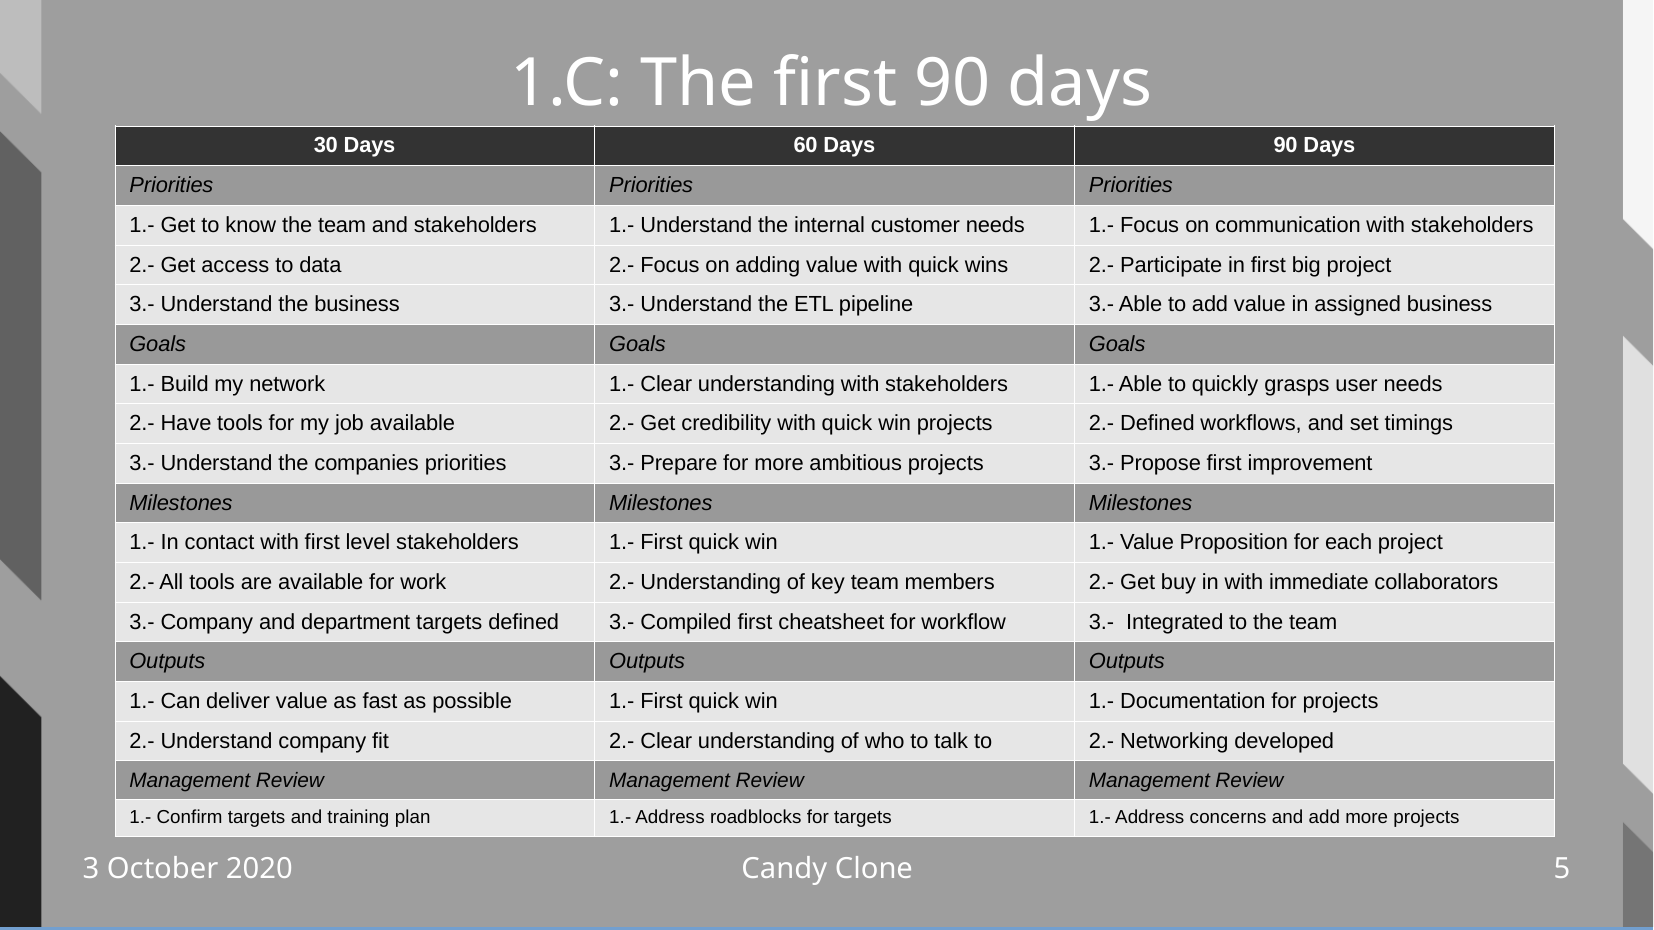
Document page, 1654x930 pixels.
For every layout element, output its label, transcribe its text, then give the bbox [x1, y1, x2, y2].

table_cell 2.- Understand company fit [116, 722, 594, 760]
table_cell 2.- Get access to data [116, 246, 594, 284]
table_cell Milestones [1075, 484, 1554, 522]
table_cell 1.- First quick win [595, 682, 1074, 721]
table_cell 3.- Prepare for more ambitious projects [595, 444, 1074, 483]
table_cell 1.- Documentation for projects [1075, 682, 1554, 721]
picture [0, 0, 1654, 927]
table_header 60 Days [595, 127, 1074, 165]
table_cell Milestones [595, 484, 1074, 522]
table_cell Management Review [116, 761, 594, 799]
table_cell 2.- Get buy in with immediate collaborators [1075, 563, 1554, 602]
table_header 90 Days [1075, 127, 1554, 165]
table_cell 2.- Clear understanding of who to talk to [595, 722, 1074, 760]
table_cell 1.- Focus on communication with stakeholders [1075, 206, 1554, 245]
table_cell 1.- Can deliver value as fast as possible [116, 682, 594, 721]
table_cell Management Review [595, 761, 1074, 799]
table_cell 2.- Defined workflows, and set timings [1075, 404, 1554, 443]
table_cell 1.- Clear understanding with stakeholders [595, 365, 1074, 403]
table_cell 1.- Build my network [116, 365, 594, 403]
table_cell 1.- Able to quickly grasps user needs [1075, 365, 1554, 403]
table_cell 2.- Understanding of key team members [595, 563, 1074, 602]
table_cell 3.- Compiled first cheatsheet for workflow [595, 603, 1074, 641]
table_cell 1.- Get to know the team and stakeholders [116, 206, 594, 245]
table_cell Outputs [595, 642, 1074, 681]
table_cell 3.- Propose first improvement [1075, 444, 1554, 483]
table_cell 1.- Address concerns and add more projects [1075, 800, 1554, 836]
table_cell 1.- Understand the internal customer needs [595, 206, 1074, 245]
table_cell Goals [116, 325, 594, 364]
table_cell 2.- Networking developed [1075, 722, 1554, 760]
table_cell 3.- Integrated to the team [1075, 603, 1554, 641]
table_cell 3.- Understand the business [116, 285, 594, 324]
table_cell Management Review [1075, 761, 1554, 799]
table_cell 3.- Understand the ETL pipeline [595, 285, 1074, 324]
table_cell 1.- Value Proposition for each project [1075, 523, 1554, 562]
table_cell 3.- Company and department targets defined [116, 603, 594, 641]
table_cell Milestones [116, 484, 594, 522]
table_cell 3.- Understand the companies priorities [116, 444, 594, 483]
table_cell 2.- Participate in first big project [1075, 246, 1554, 284]
table_cell 2.- Have tools for my job available [116, 404, 594, 443]
table_cell 2.- Focus on adding value with quick wins [595, 246, 1074, 284]
table_cell 2.- Get credibility with quick win projects [595, 404, 1074, 443]
table_cell 1.- Confirm targets and training plan [116, 800, 594, 836]
table_cell Goals [595, 325, 1074, 364]
table_cell Goals [1075, 325, 1554, 364]
table_cell Priorities [116, 166, 594, 205]
table_cell 2.- All tools are available for work [116, 563, 594, 602]
table_cell Priorities [595, 166, 1074, 205]
table_cell 1.- First quick win [595, 523, 1074, 562]
title 1.C: The first 90 days [87, 2, 1576, 158]
table_cell Priorities [1075, 166, 1554, 205]
table_cell Outputs [116, 642, 594, 681]
table_cell 1.- In contact with first level stakeholders [116, 523, 594, 562]
table_header 30 Days [116, 127, 594, 165]
table_cell 3.- Able to add value in assigned business [1075, 285, 1554, 324]
table_cell Outputs [1075, 642, 1554, 681]
table_cell 1.- Address roadblocks for targets [595, 800, 1074, 836]
